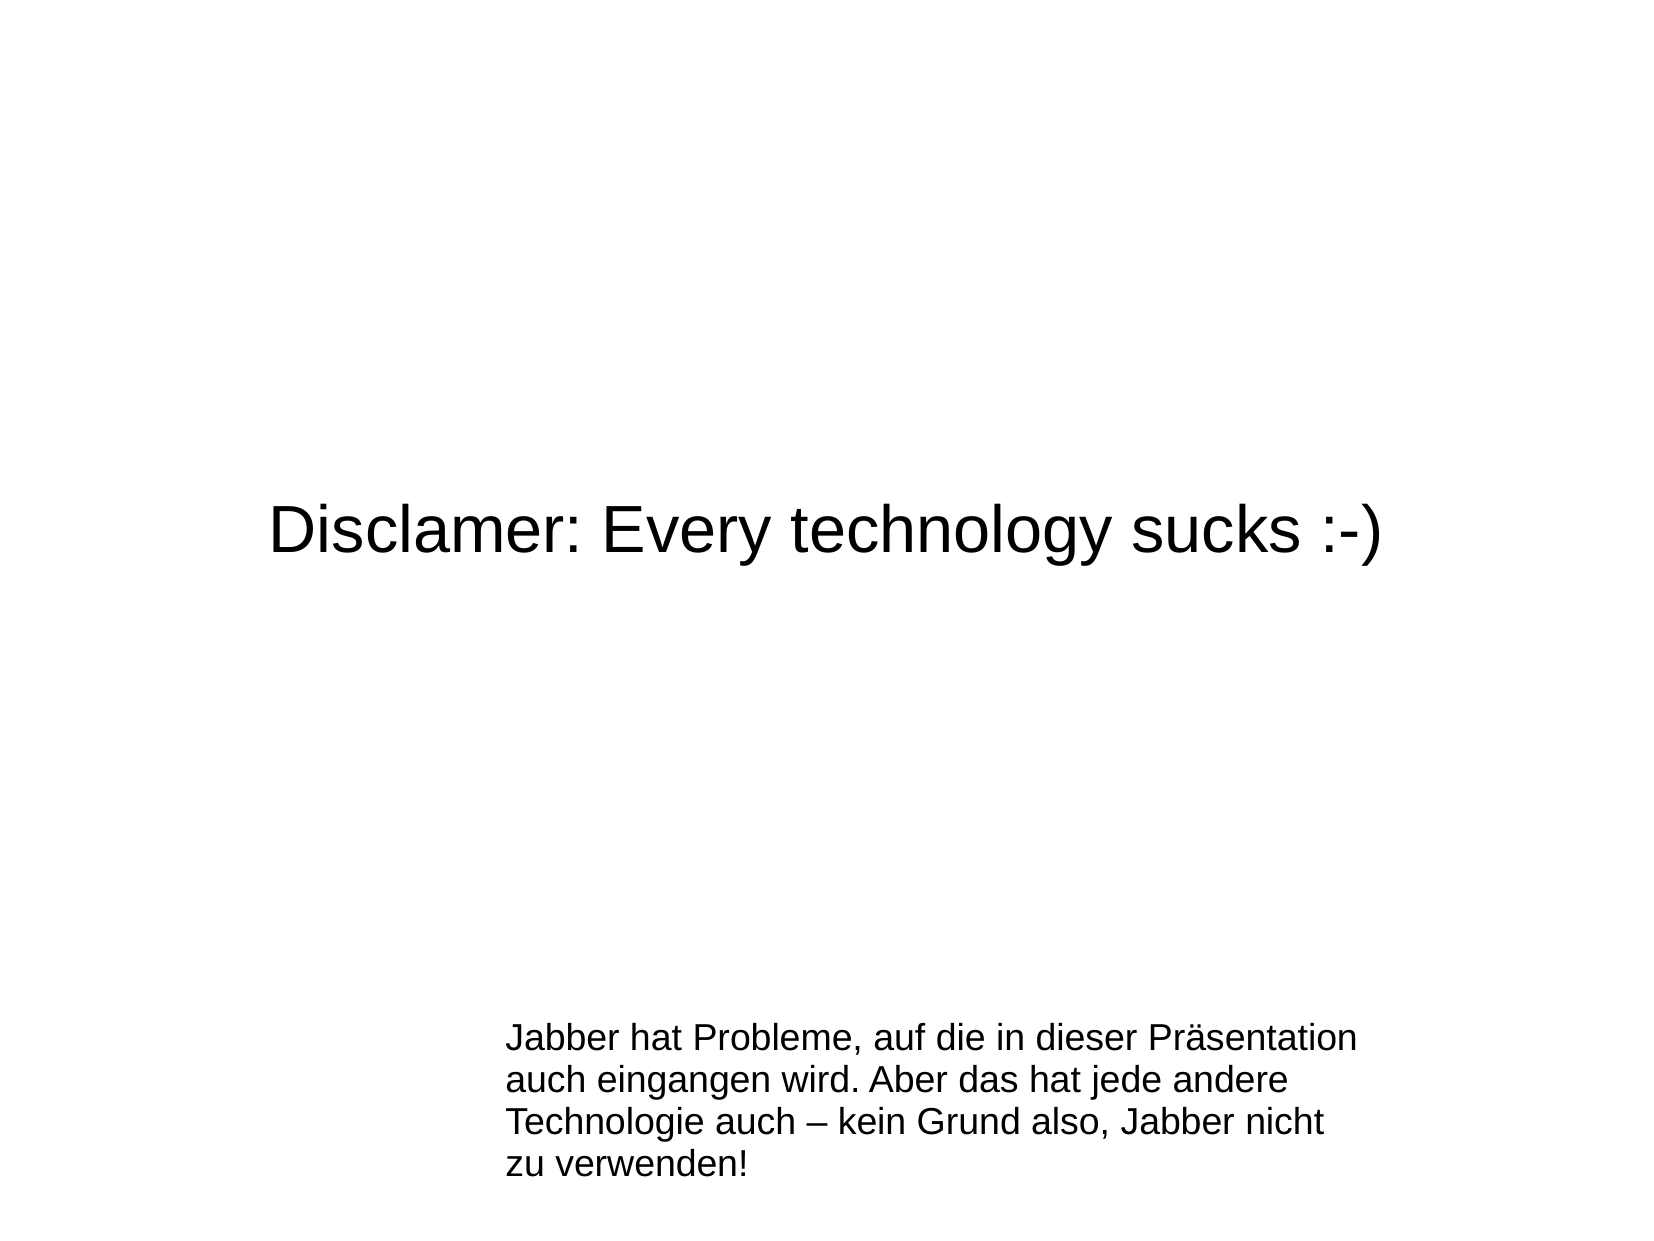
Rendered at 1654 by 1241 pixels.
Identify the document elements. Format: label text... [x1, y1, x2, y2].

subtitle Disclamer: Every technology sucks :-) [82, 49, 1571, 1010]
text_box Jabber hat Probleme, auf die in dieser Präsentation auch eingangen wird. Aber das hat jede andere Technologie auch – kein Grund also, Jabber nicht zu verwenden! [490, 1009, 1389, 1193]
